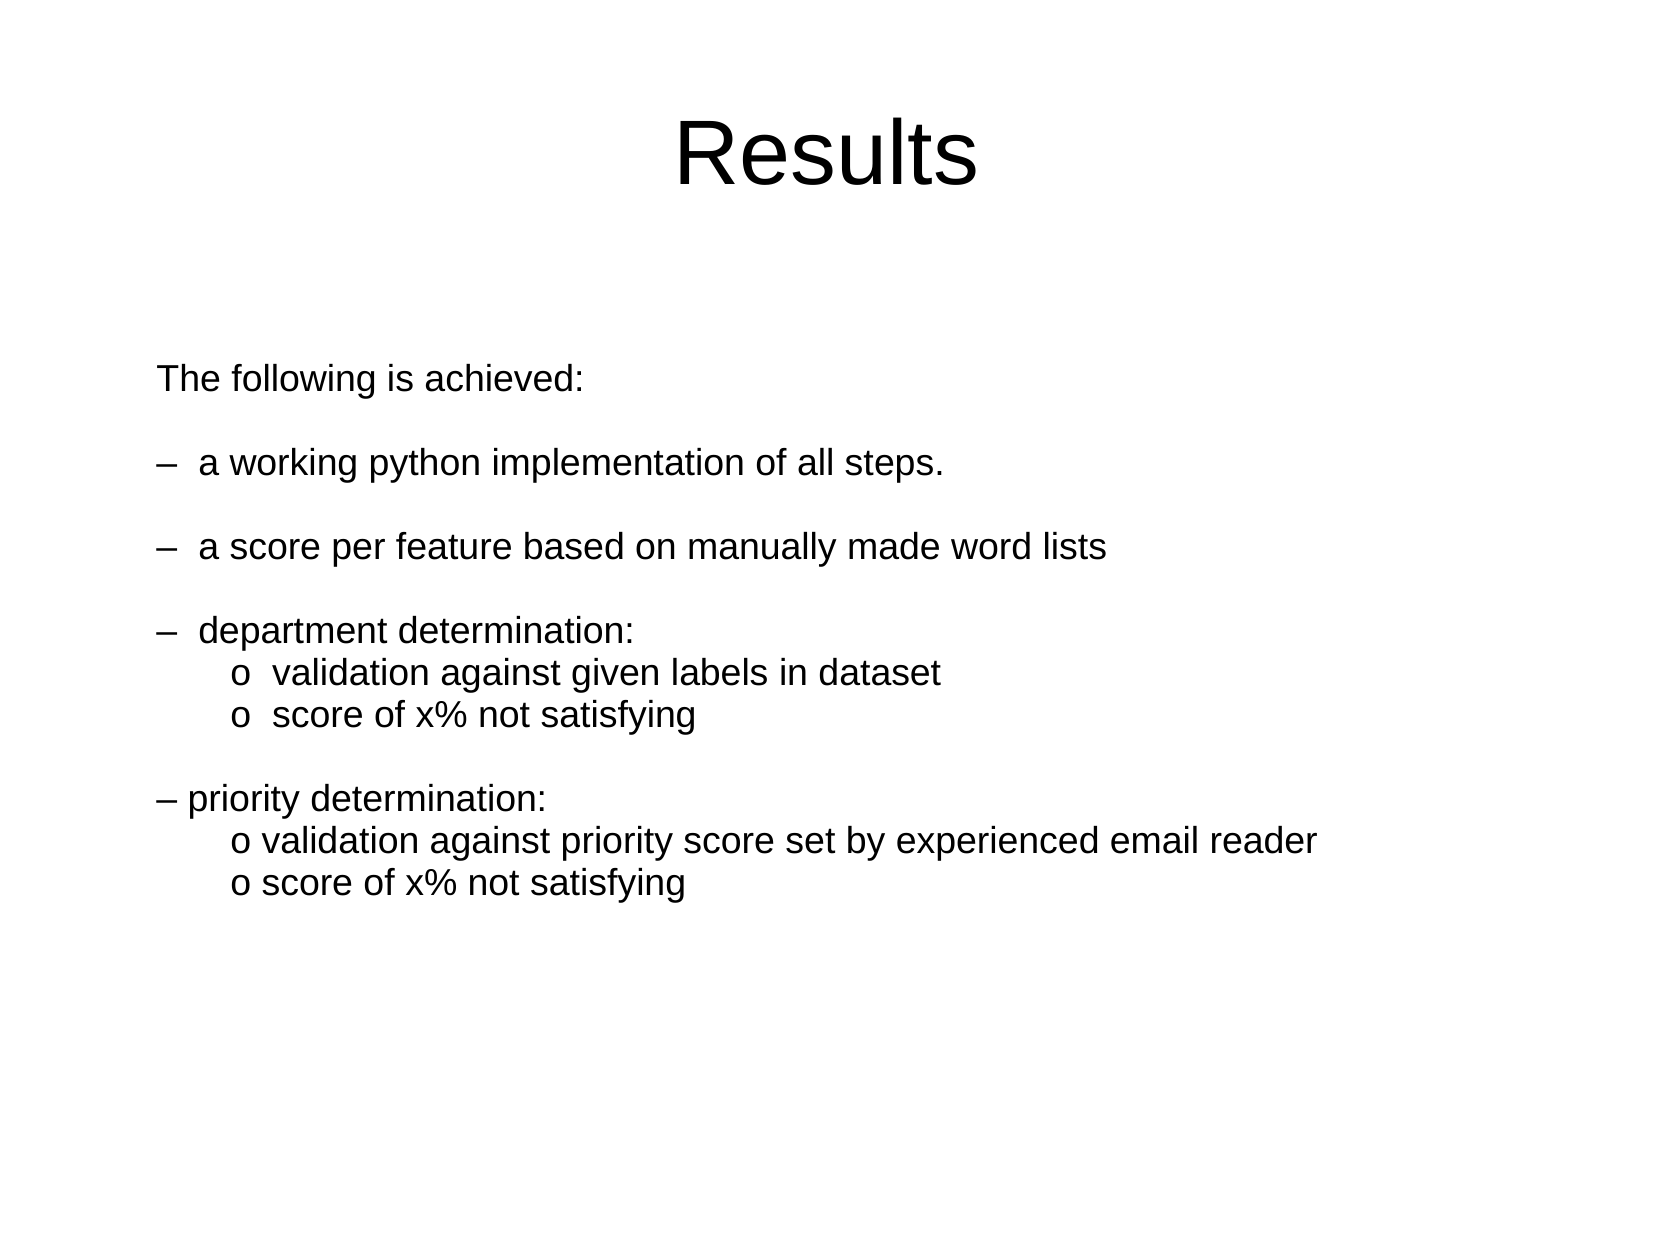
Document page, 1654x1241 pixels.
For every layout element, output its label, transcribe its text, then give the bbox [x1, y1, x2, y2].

text_box The following is achieved: – a working python implementation of all steps. – a score per feature based on manually made word lists – department determination: o validation against given labels in dataset o score of x% not satisfying – priority determination: o validation against priority score set by experienced email reader o score of x% not satisfying [141, 350, 1395, 953]
title Results [82, 49, 1571, 257]
